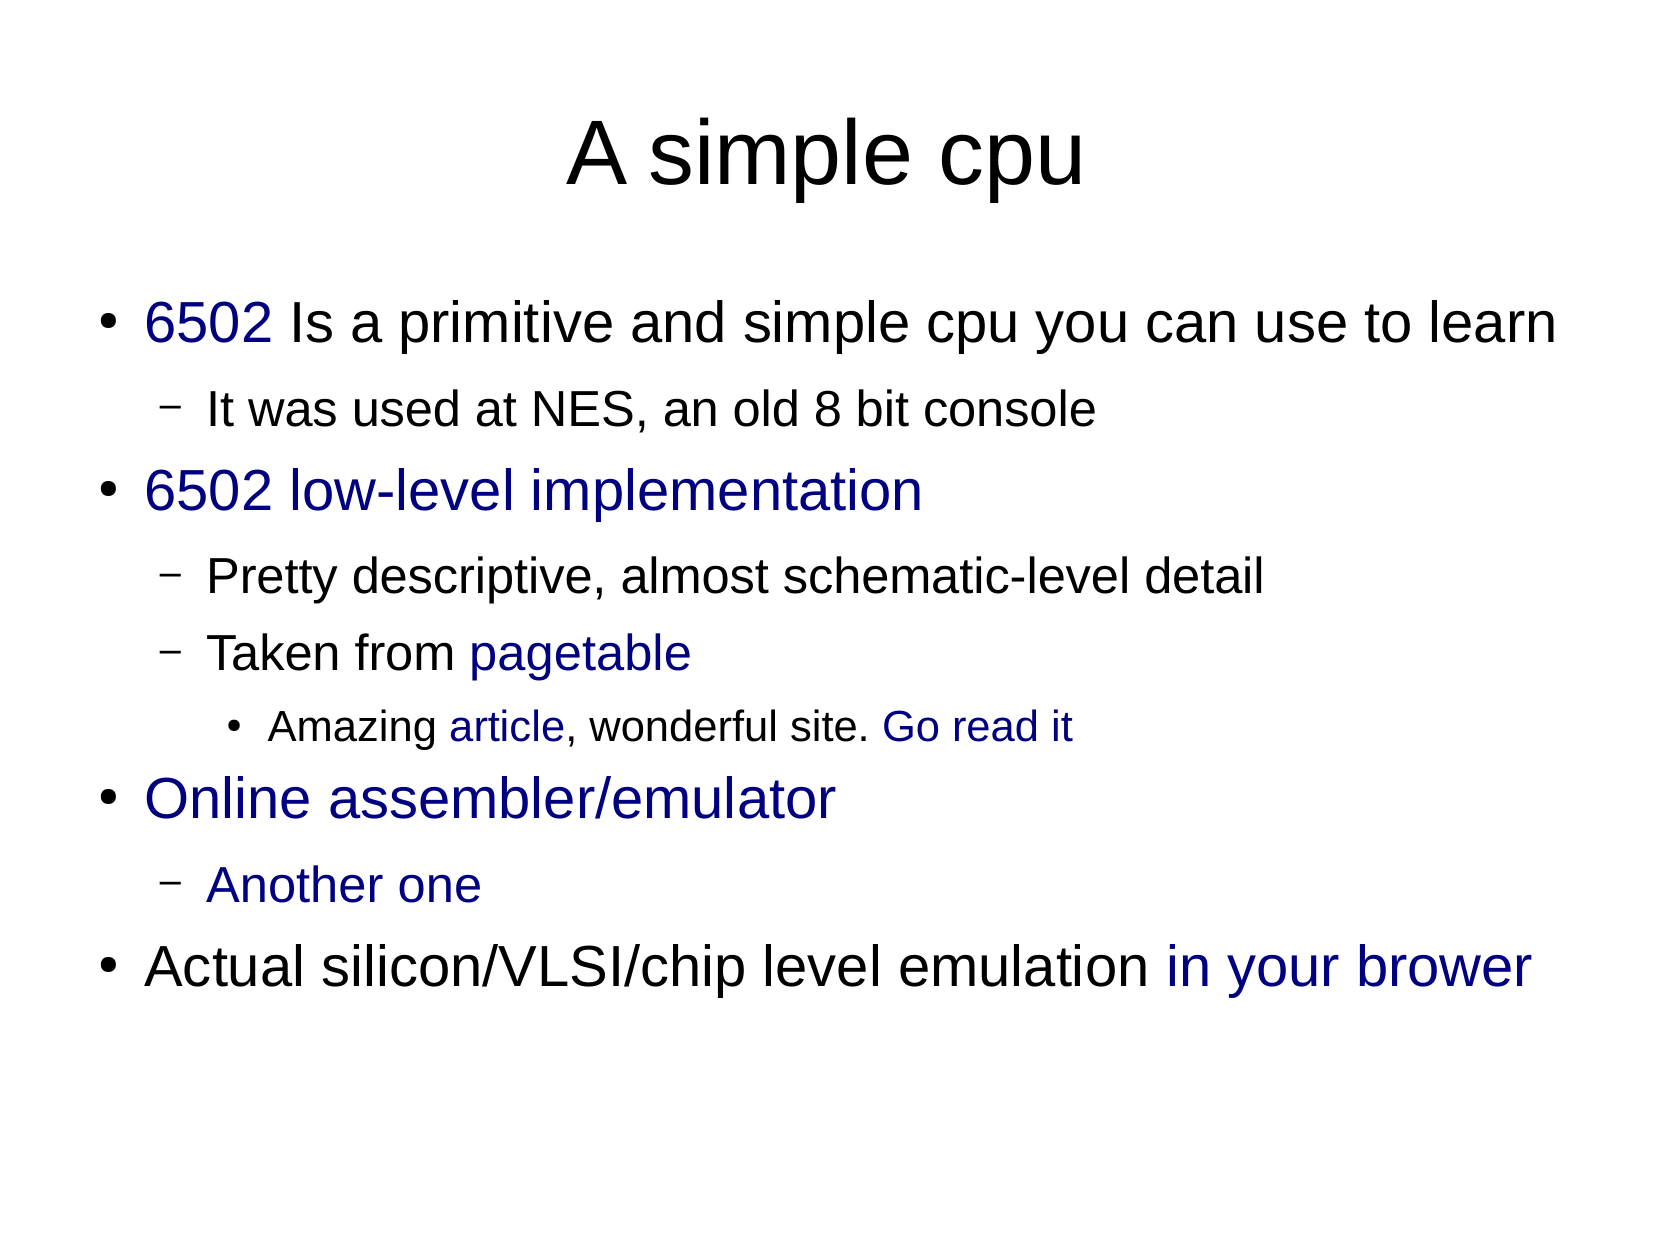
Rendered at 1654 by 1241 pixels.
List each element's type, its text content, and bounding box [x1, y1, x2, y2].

title A simple cpu [82, 49, 1571, 257]
list 6502 Is a primitive and simple cpu you can use to learn It was used at NES, an old 8 bit console 6502 low-level implementation Pretty descriptive, almost schematic-level detail Taken from pagetable Amazing article, wonderful site. Go read it Online assembler/emulator Another one Actual silicon/VLSI/chip level emulation in your brower [82, 290, 1571, 1010]
